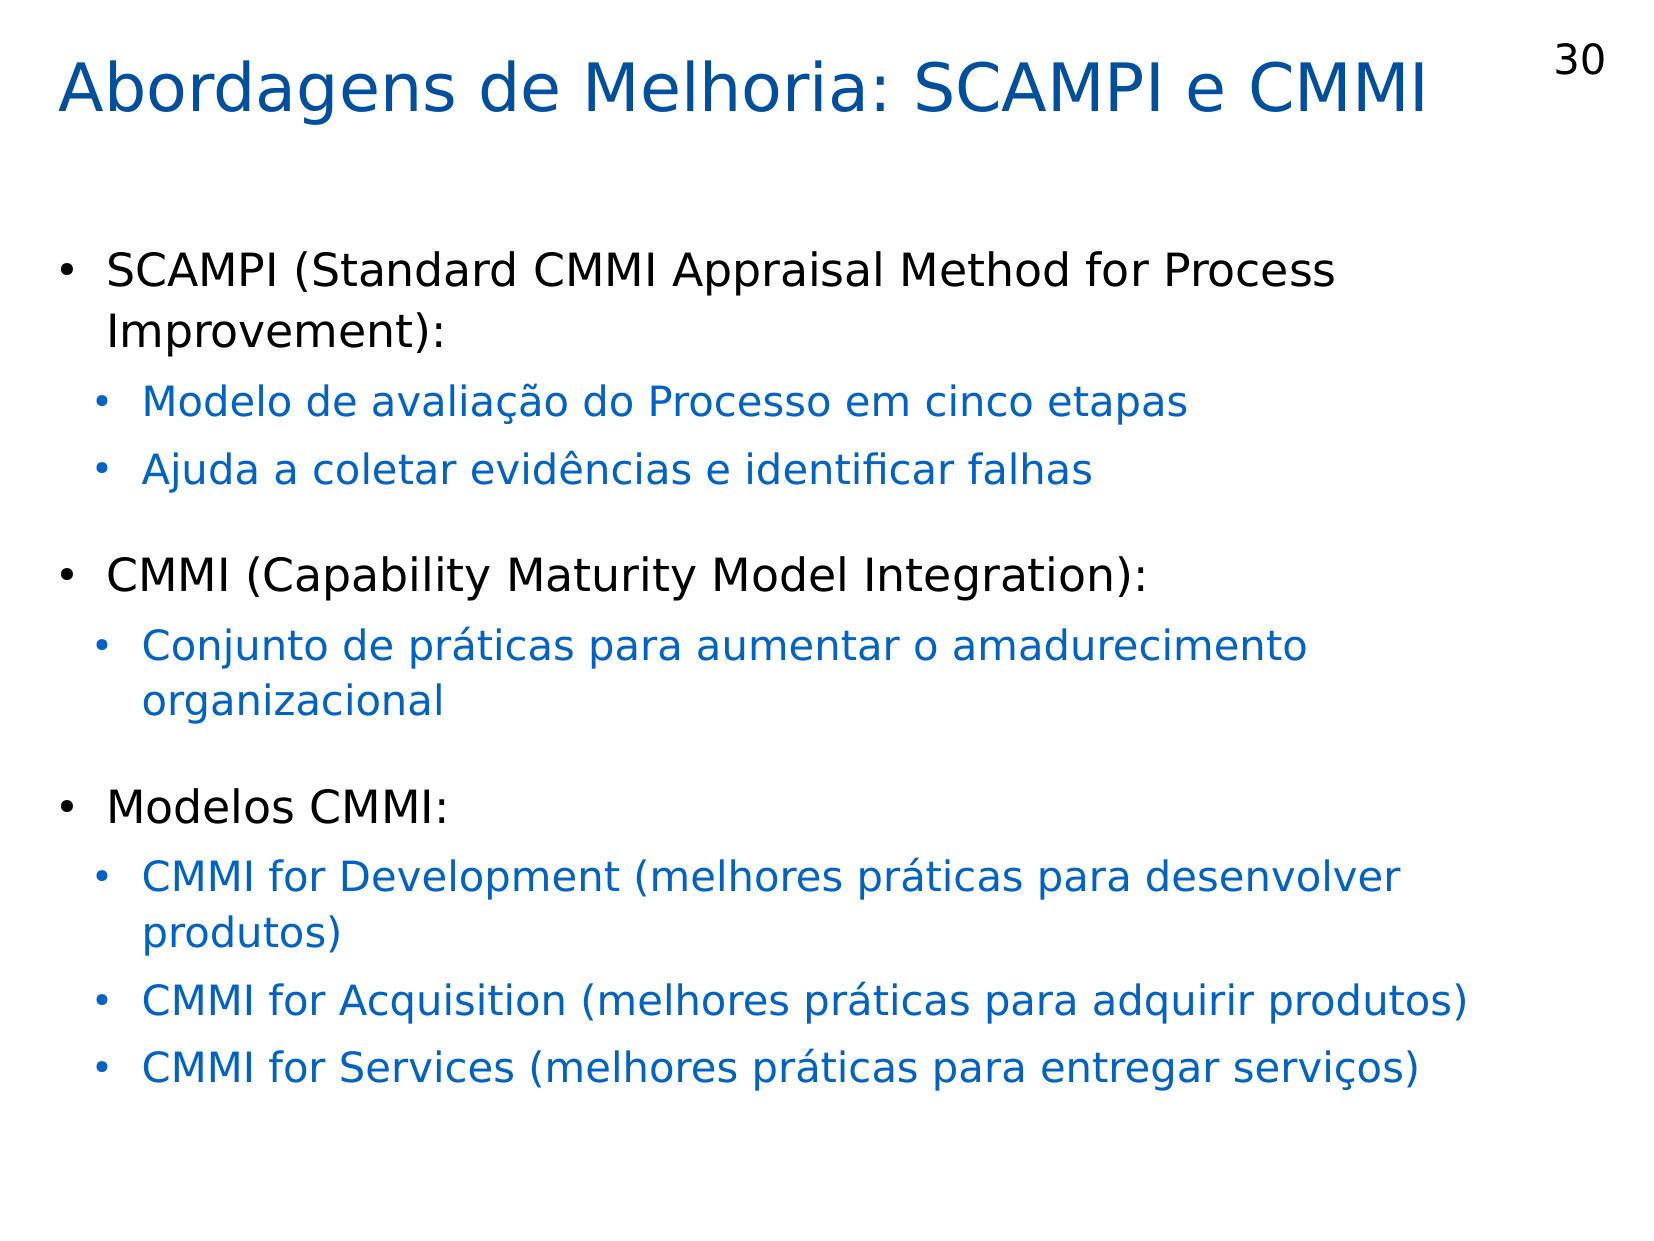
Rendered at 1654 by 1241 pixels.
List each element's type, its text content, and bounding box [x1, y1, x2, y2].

list SCAMPI (Standard CMMI Appraisal Method for Process Improvement): Modelo de avaliação do Processo em cinco etapas Ajuda a coletar evidências e identificar falhas CMMI (Capability Maturity Model Integration): Conjunto de práticas para aumentar o amadurecimento organizacional Modelos CMMI: CMMI for Development (melhores práticas para desenvolver produtos) CMMI for Acquisition (melhores práticas para adquirir produtos) CMMI for Services (melhores práticas para entregar serviços) [59, 236, 1595, 1211]
title Abordagens de Melhoria: SCAMPI e CMMI [59, 29, 1506, 148]
